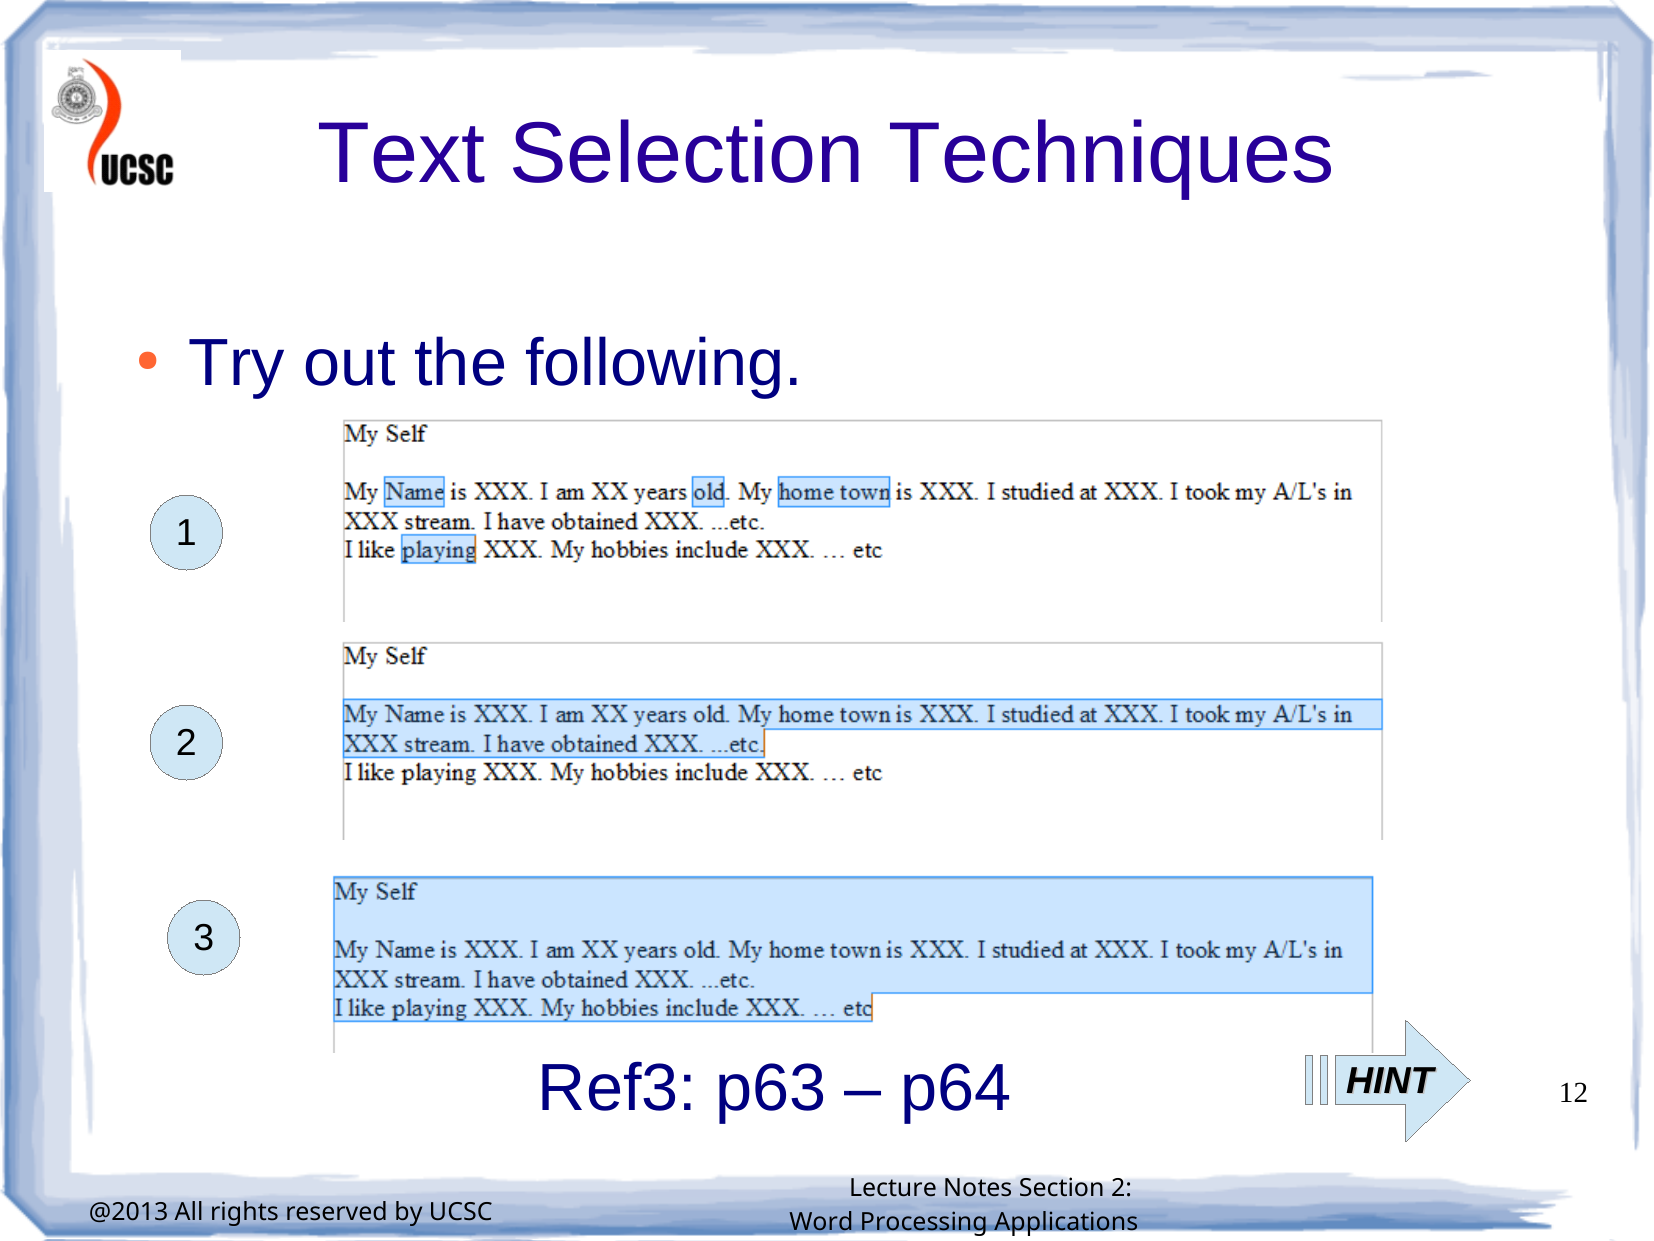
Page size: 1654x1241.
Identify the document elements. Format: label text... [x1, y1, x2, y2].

text_box HINT [1305, 1055, 1313, 1105]
title Text Selection Techniques [82, 49, 1571, 257]
picture [0, 0, 1654, 1241]
text_box Ref3: p63 – p64 [467, 1050, 1042, 1126]
text_box 2 [150, 705, 223, 781]
text_box HINT [1335, 1020, 1471, 1142]
list Try out the following. [118, 324, 1571, 1004]
text_box 1 [150, 495, 223, 571]
text_box 3 [167, 900, 241, 976]
text_box HINT [1320, 1055, 1328, 1105]
